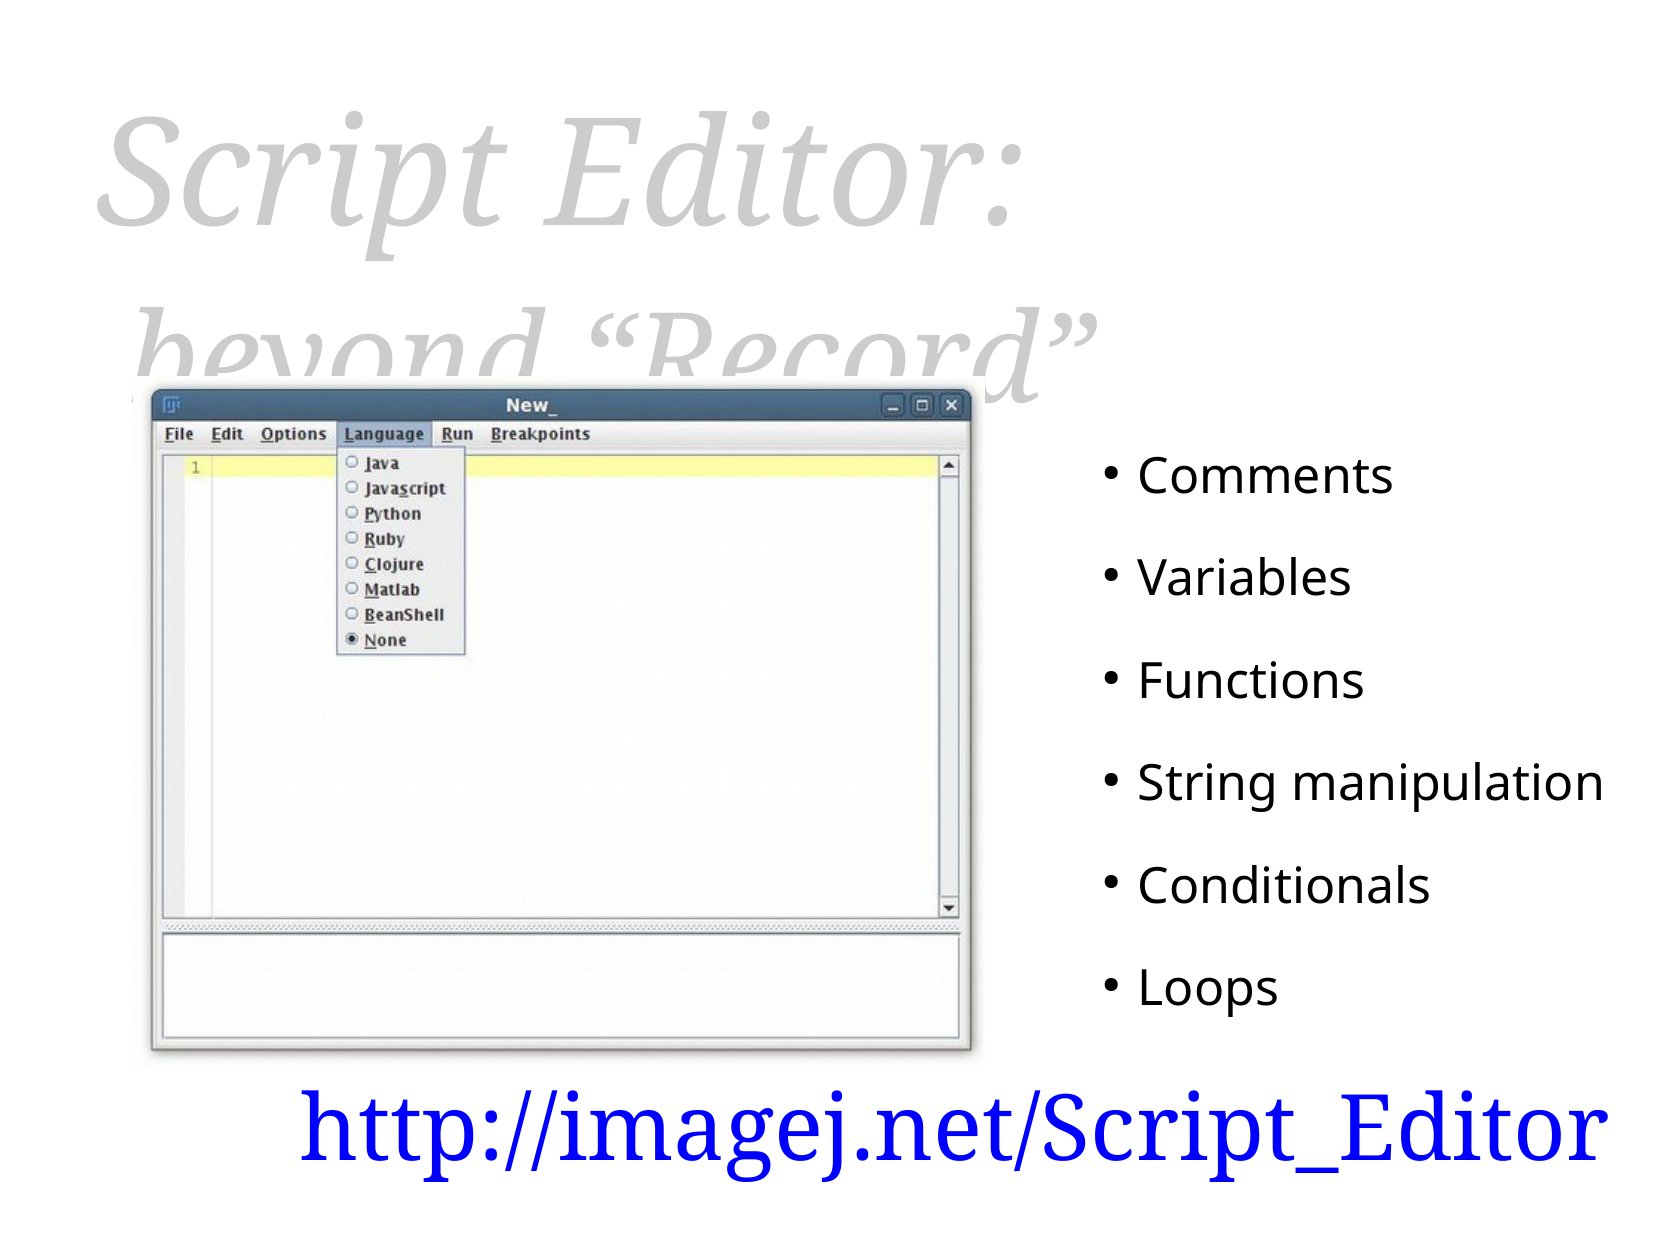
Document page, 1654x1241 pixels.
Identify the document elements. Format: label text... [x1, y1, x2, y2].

text_box Comments Variables Functions String manipulation Conditionals Loops [1050, 398, 1654, 884]
picture [133, 376, 985, 1068]
text_box Script Editor: beyond “Record” [81, 57, 1654, 378]
text_box http://imagej.net/Script_Editor [50, 1055, 1626, 1172]
